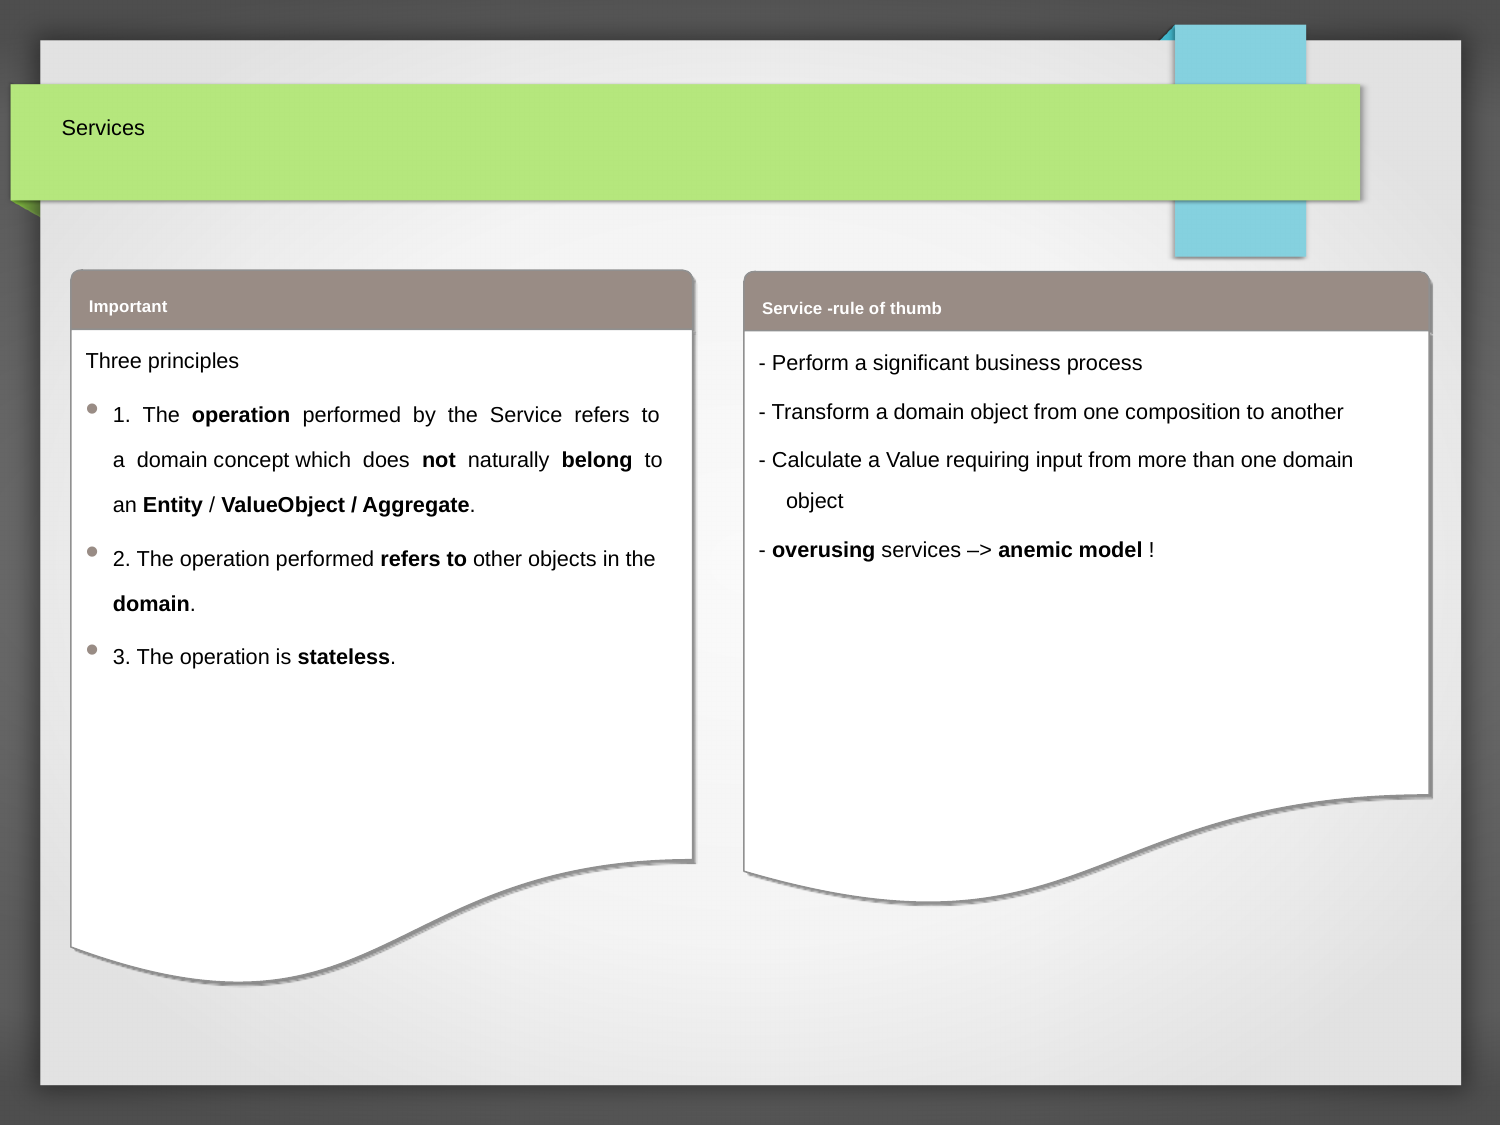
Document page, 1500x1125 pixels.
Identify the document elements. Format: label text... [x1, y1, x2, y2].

text_box Important [70, 270, 693, 329]
picture [0, 0, 1500, 1125]
text_box Three principles 1. The operation performed by the Service refers to a domain concept which does not naturally belong to an Entity / ValueObject / Aggregate. 2. The operation performed refers to other objects in the domain. 3. The operation is stateless. [70, 329, 693, 983]
text_box - Perform a significant business process - Transform a domain object from one composition to another - Calculate a Value requiring input from more than one domain object - overusing services –> anemic model ! [743, 330, 1430, 903]
text_box Services [46, 59, 1161, 151]
text_box Service -rule of thumb [743, 271, 1430, 330]
